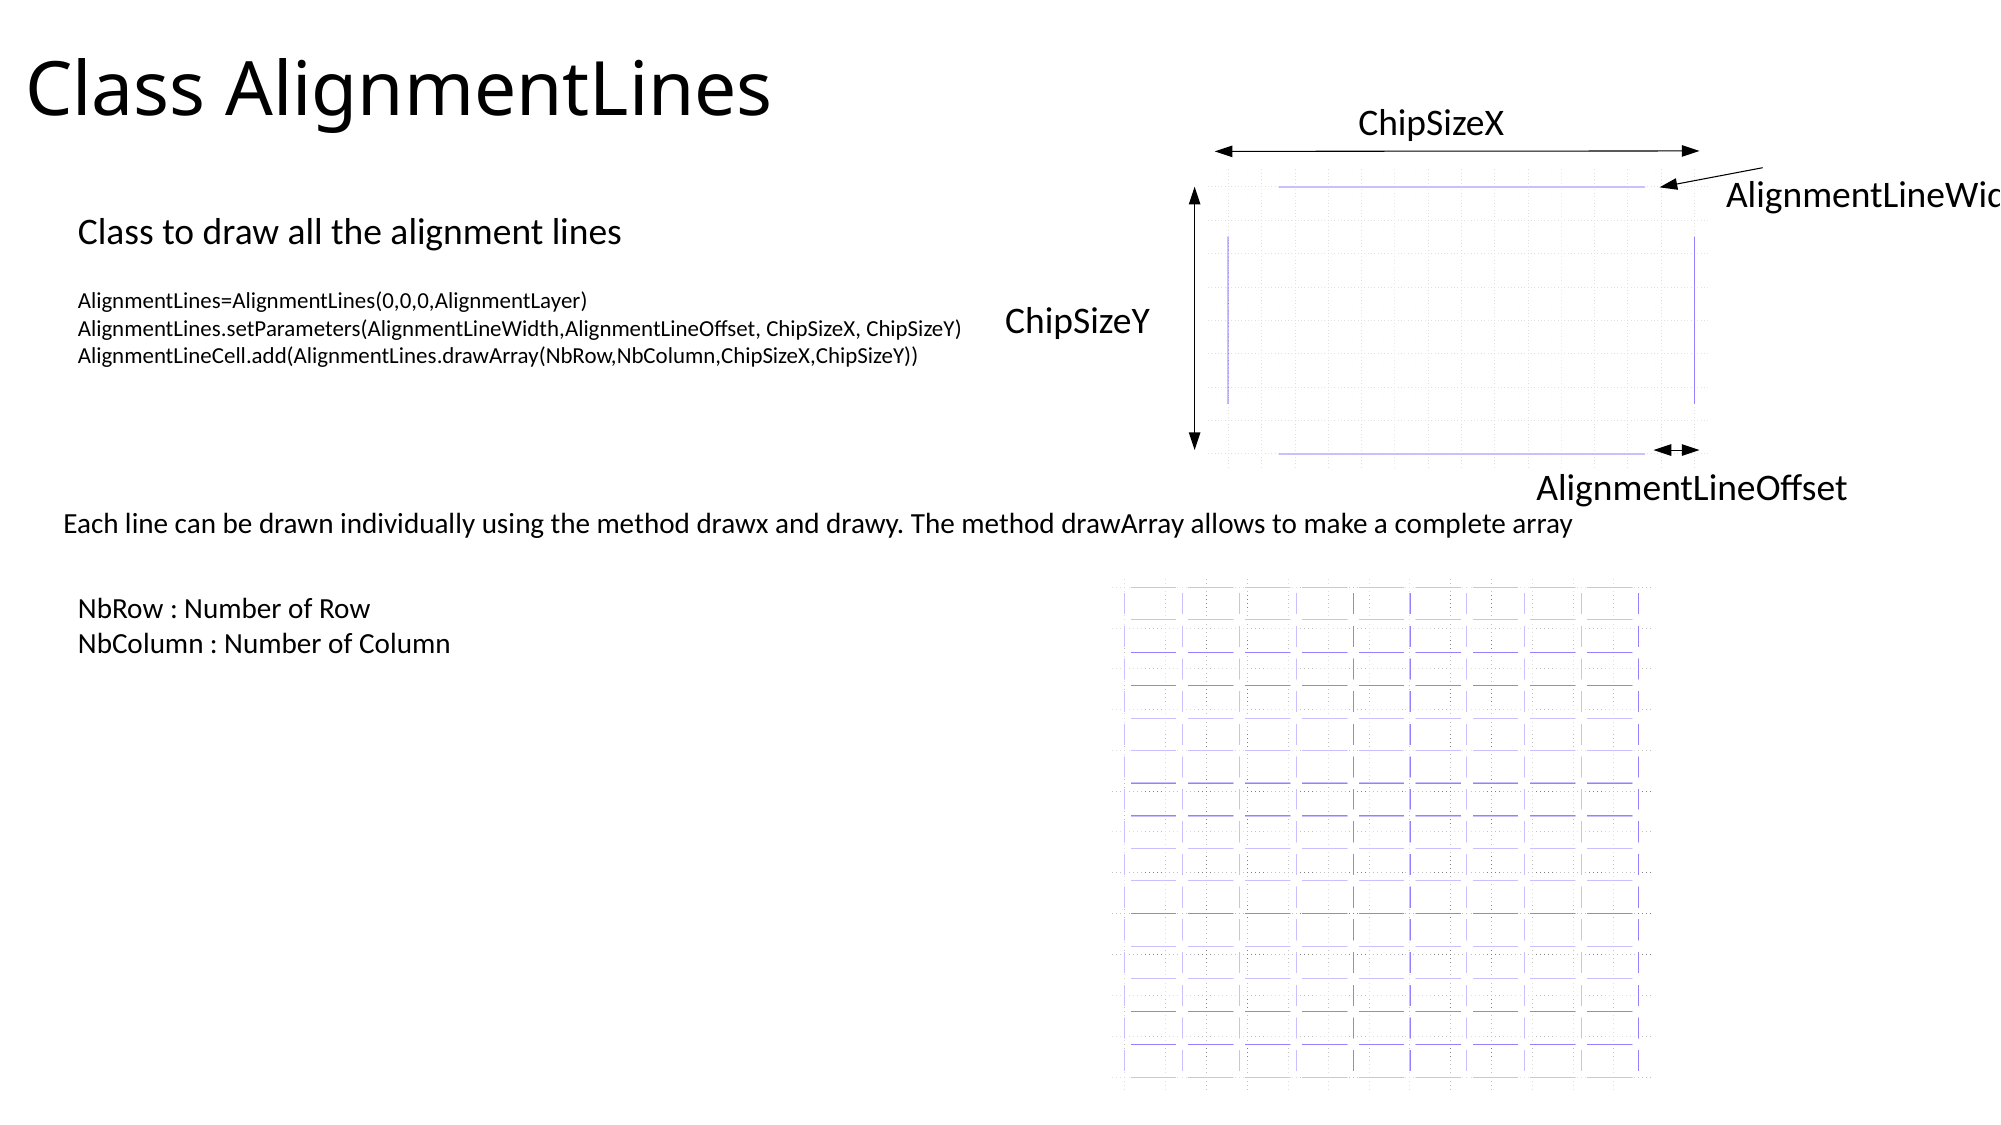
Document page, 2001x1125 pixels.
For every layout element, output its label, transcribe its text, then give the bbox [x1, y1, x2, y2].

text_box Class to draw all the alignment lines [62, 199, 653, 261]
title Class AlignmentLines [10, 0, 1736, 200]
text_box AlignmentLines=AlignmentLines(0,0,0,AlignmentLayer) AlignmentLines.setParameters(AlignmentLineWidth,AlignmentLineOffset, ChipSizeX, ChipSizeY) AlignmentLineCell.add(AlignmentLines.drawArray(NbRow,NbColumn,ChipSizeX,ChipSizeY)) [63, 278, 1602, 376]
picture [1206, 167, 1708, 470]
text_box NbRow : Number of Row NbColumn : Number of Column [63, 582, 466, 667]
text_box AlignmentLineWidth [1711, 161, 2000, 223]
text_box ChipSizeX [1343, 90, 1522, 151]
text_box Each line can be drawn individually using the method drawx and drawy. The method drawArray allows to make a complete array [48, 497, 1608, 548]
text_box AlignmentLineOffset [1521, 455, 1868, 516]
picture [1110, 577, 1654, 1090]
